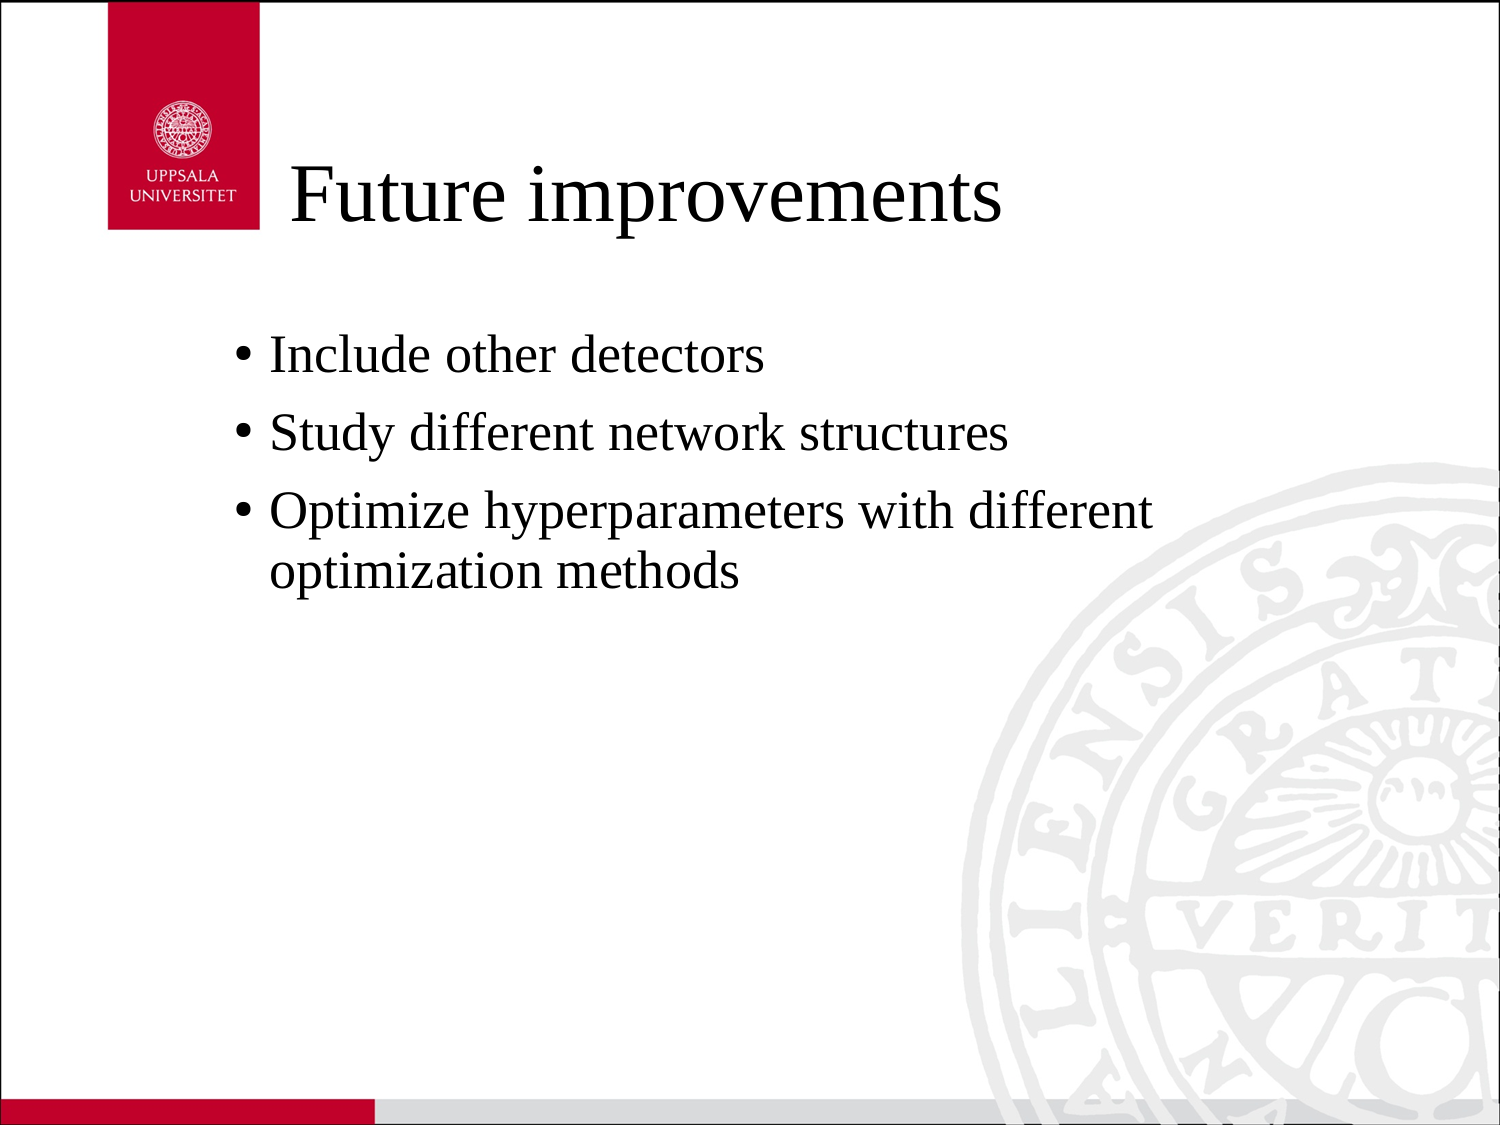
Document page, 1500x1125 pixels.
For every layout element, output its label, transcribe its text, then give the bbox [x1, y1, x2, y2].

picture [0, 0, 1500, 1125]
title Future improvements [289, 99, 1436, 288]
text_box Include other detectors Study different network structures Optimize hyperparameters with different optimization methods [219, 316, 1312, 721]
